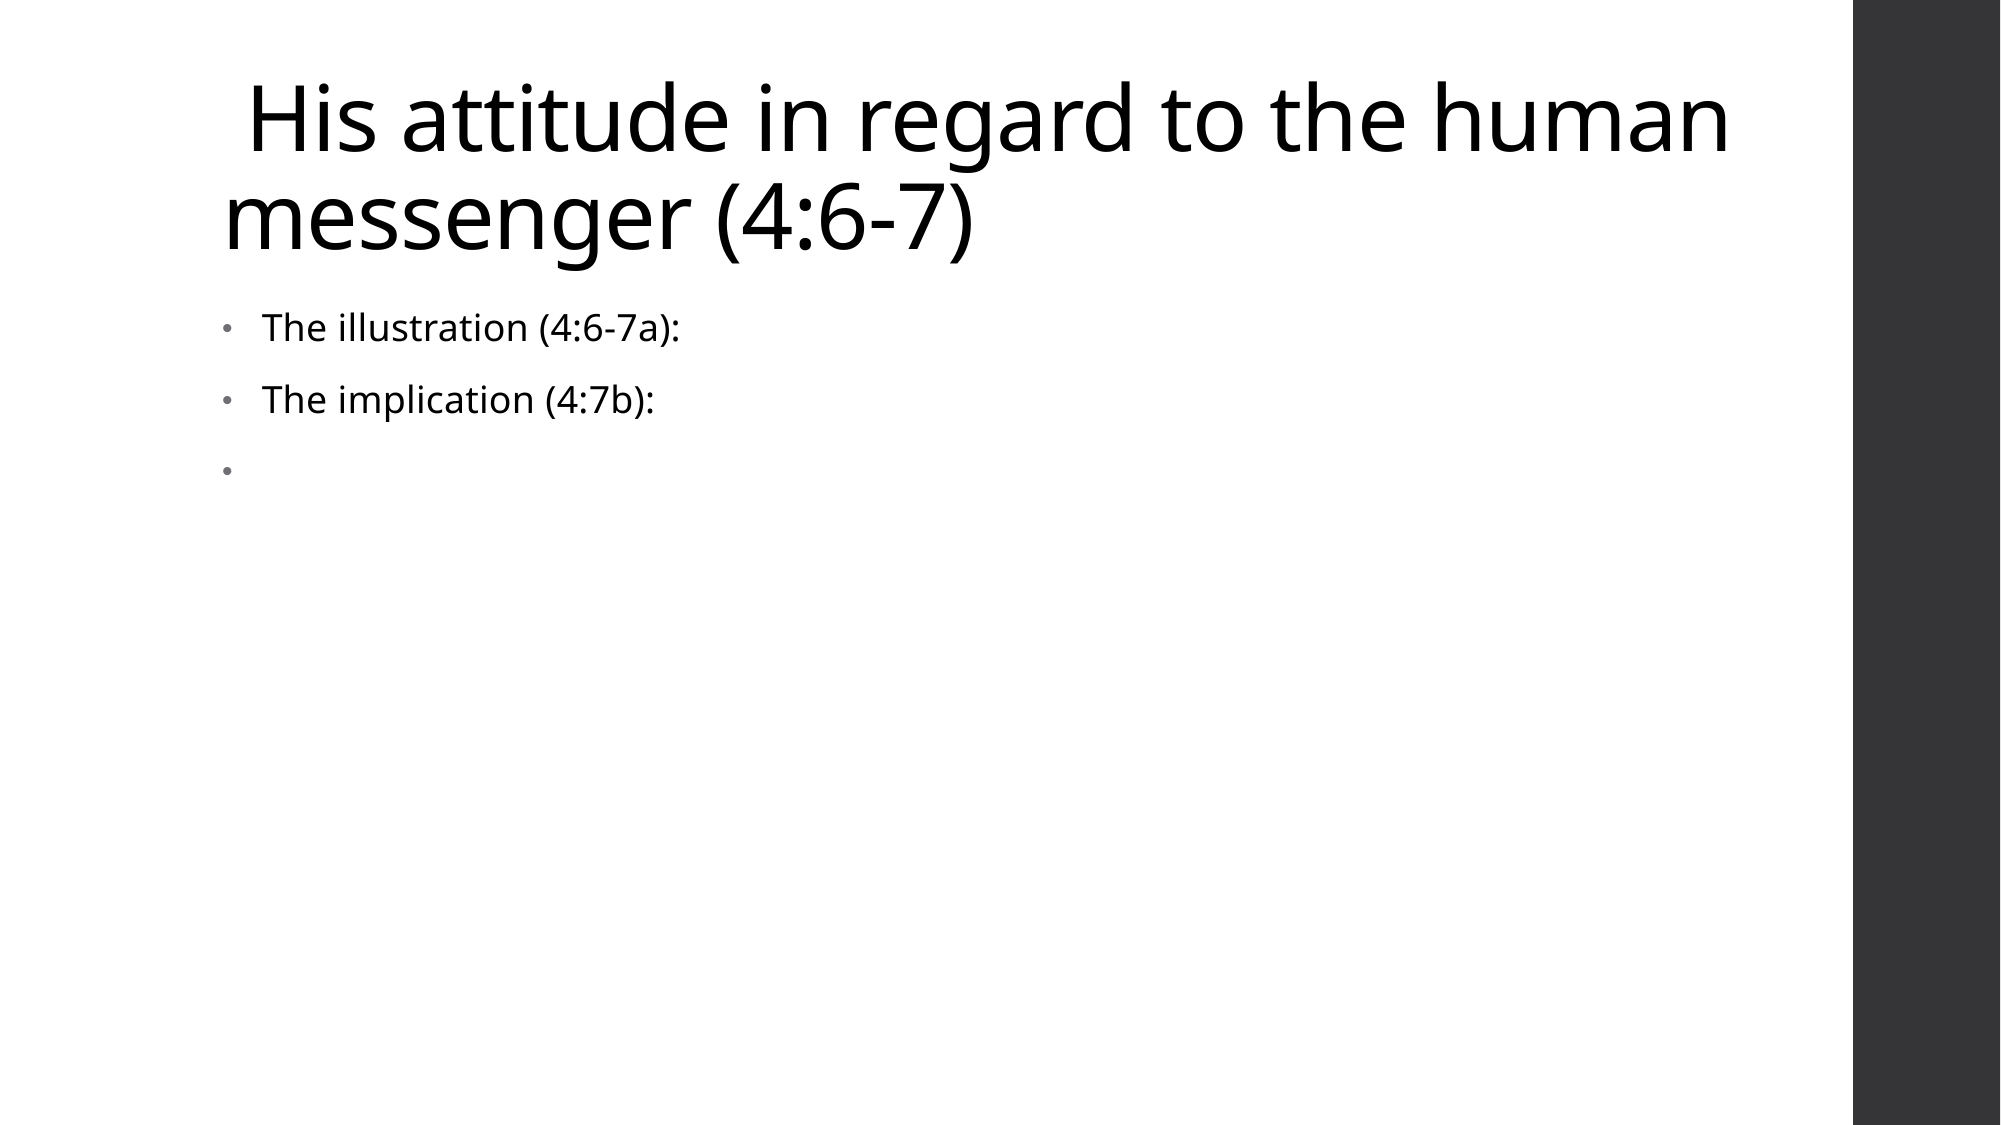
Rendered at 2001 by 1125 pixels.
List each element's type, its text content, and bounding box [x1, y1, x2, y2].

list The illustration (4:6-7a): The implication (4:7b): [206, 299, 1617, 1014]
title His attitude in regard to the human messenger (4:6-7) [206, 60, 1797, 278]
